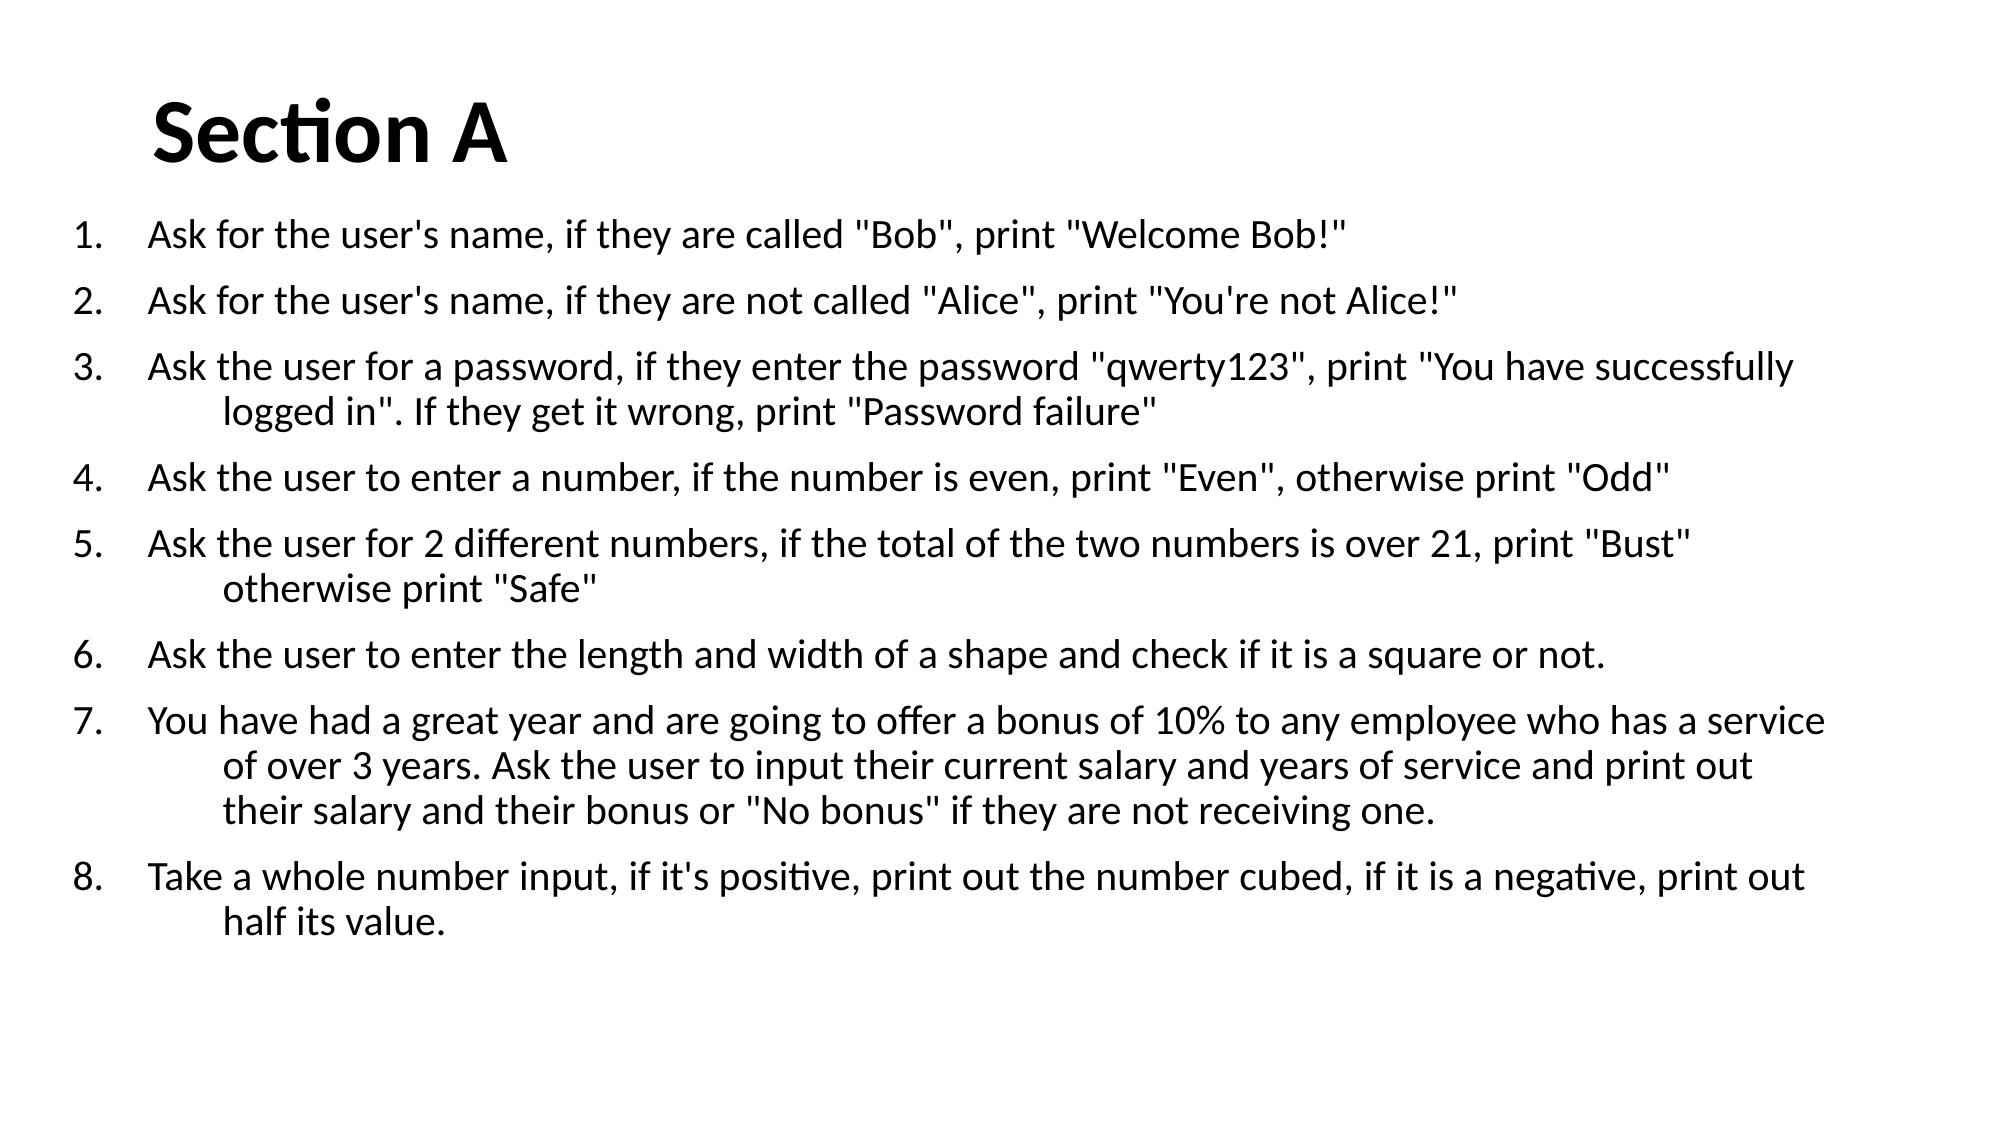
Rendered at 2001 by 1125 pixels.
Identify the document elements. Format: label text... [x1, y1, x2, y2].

title Section A [137, 59, 1863, 206]
list Ask for the user's name, if they are called "Bob", print "Welcome Bob!" Ask for the user's name, if they are not called "Alice", print "You're not Alice!" Ask the user for a password, if they enter the password "qwerty123", print "You have successfully logged in". If they get it wrong, print "Password failure" Ask the user to enter a number, if the number is even, print "Even", otherwise print "Odd" Ask the user for 2 different numbers, if the total of the two numbers is over 21, print "Bust" otherwise print "Safe" Ask the user to enter the length and width of a shape and check if it is a square or not. You have had a great year and are going to offer a bonus of 10% to any employee who has a service of over 3 years. Ask the user to input their current salary and years of service and print out their salary and their bonus or "No bonus" if they are not receiving one. Take a whole number input, if it's positive, print out the number cubed, if it is a negative, print out half its value. [72, 208, 1835, 1105]
